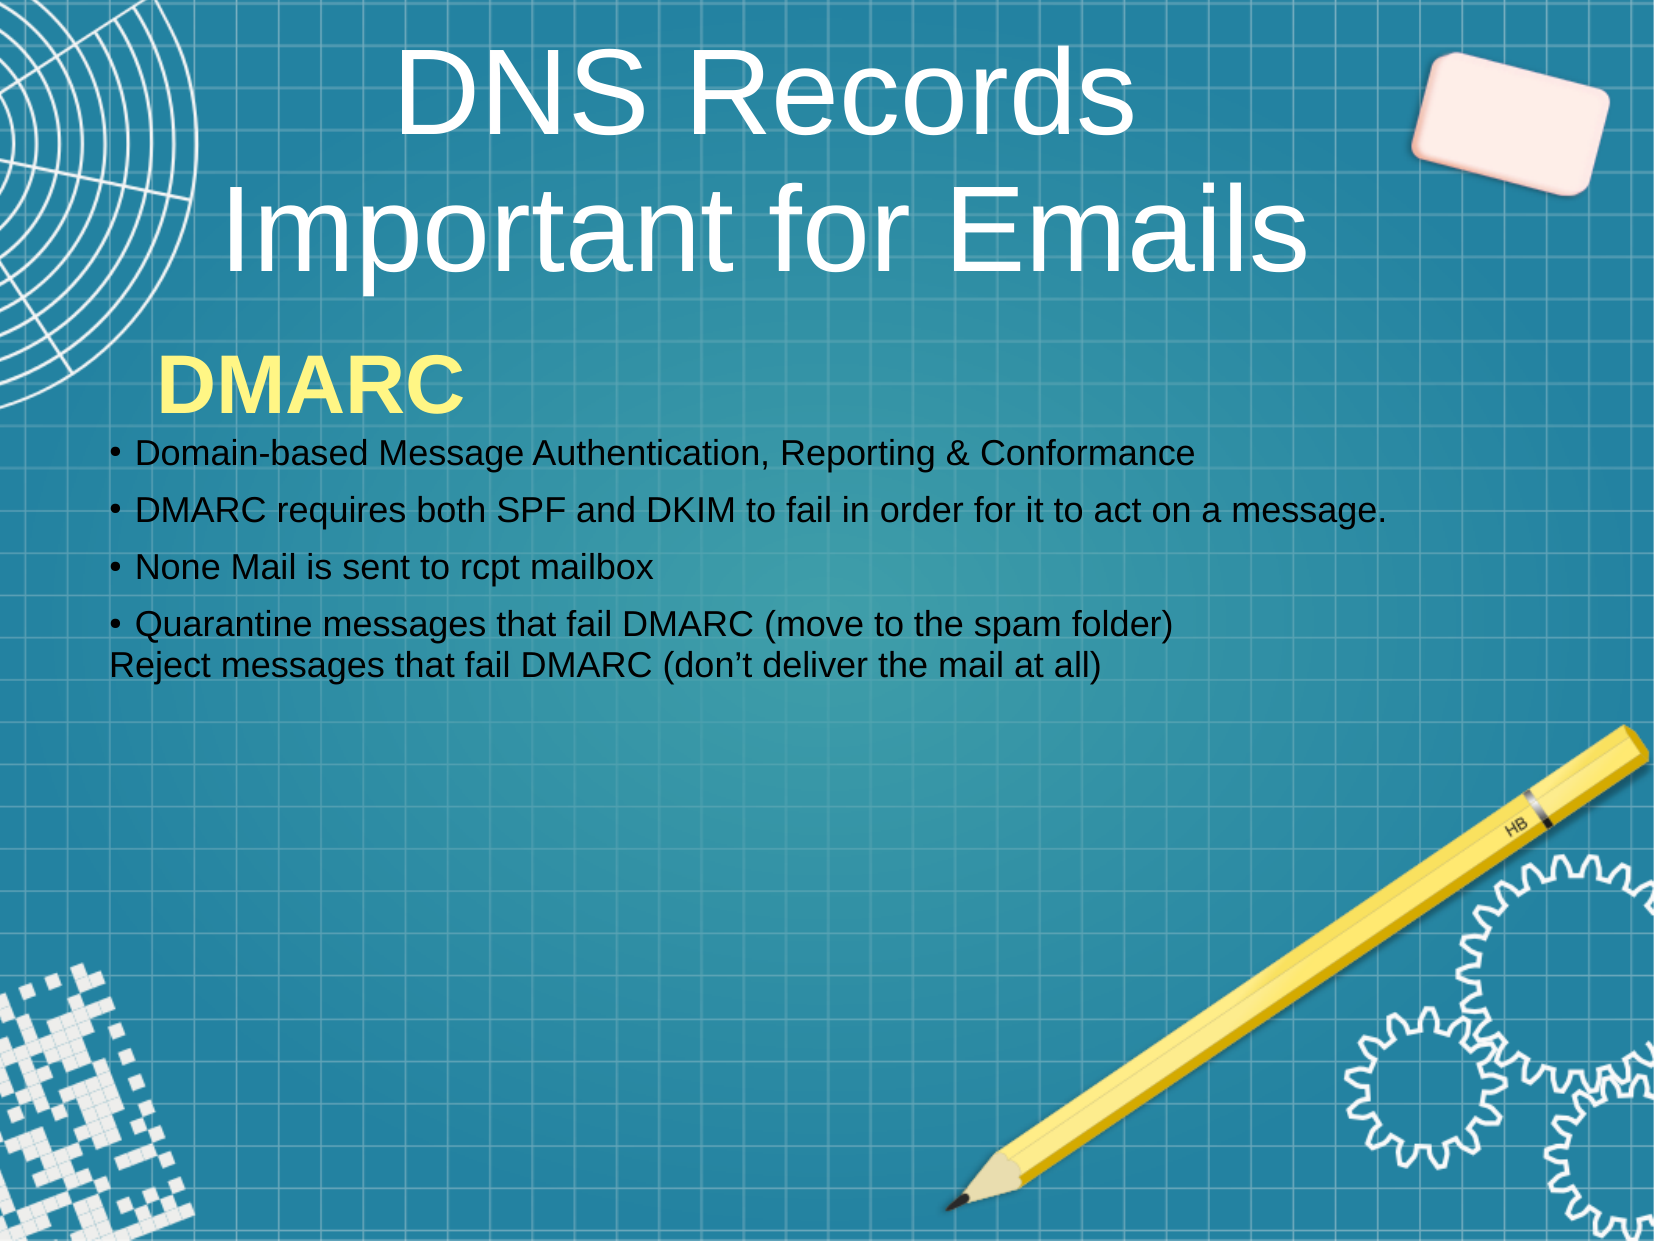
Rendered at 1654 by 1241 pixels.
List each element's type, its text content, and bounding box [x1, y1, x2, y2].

picture [0, 0, 1654, 1241]
text_box Domain-based Message Authentication, Reporting & Conformance DMARC requires both SPF and DKIM to fail in order for it to act on a message. None Mail is sent to rcpt mailbox Quarantine messages that fail DMARC (move to the spam folder) Reject messages that fail DMARC (don’t deliver the mail at all) [94, 425, 1583, 697]
title DNS Records Important for Emails [174, 45, 1357, 276]
text_box DMARC [141, 330, 709, 424]
